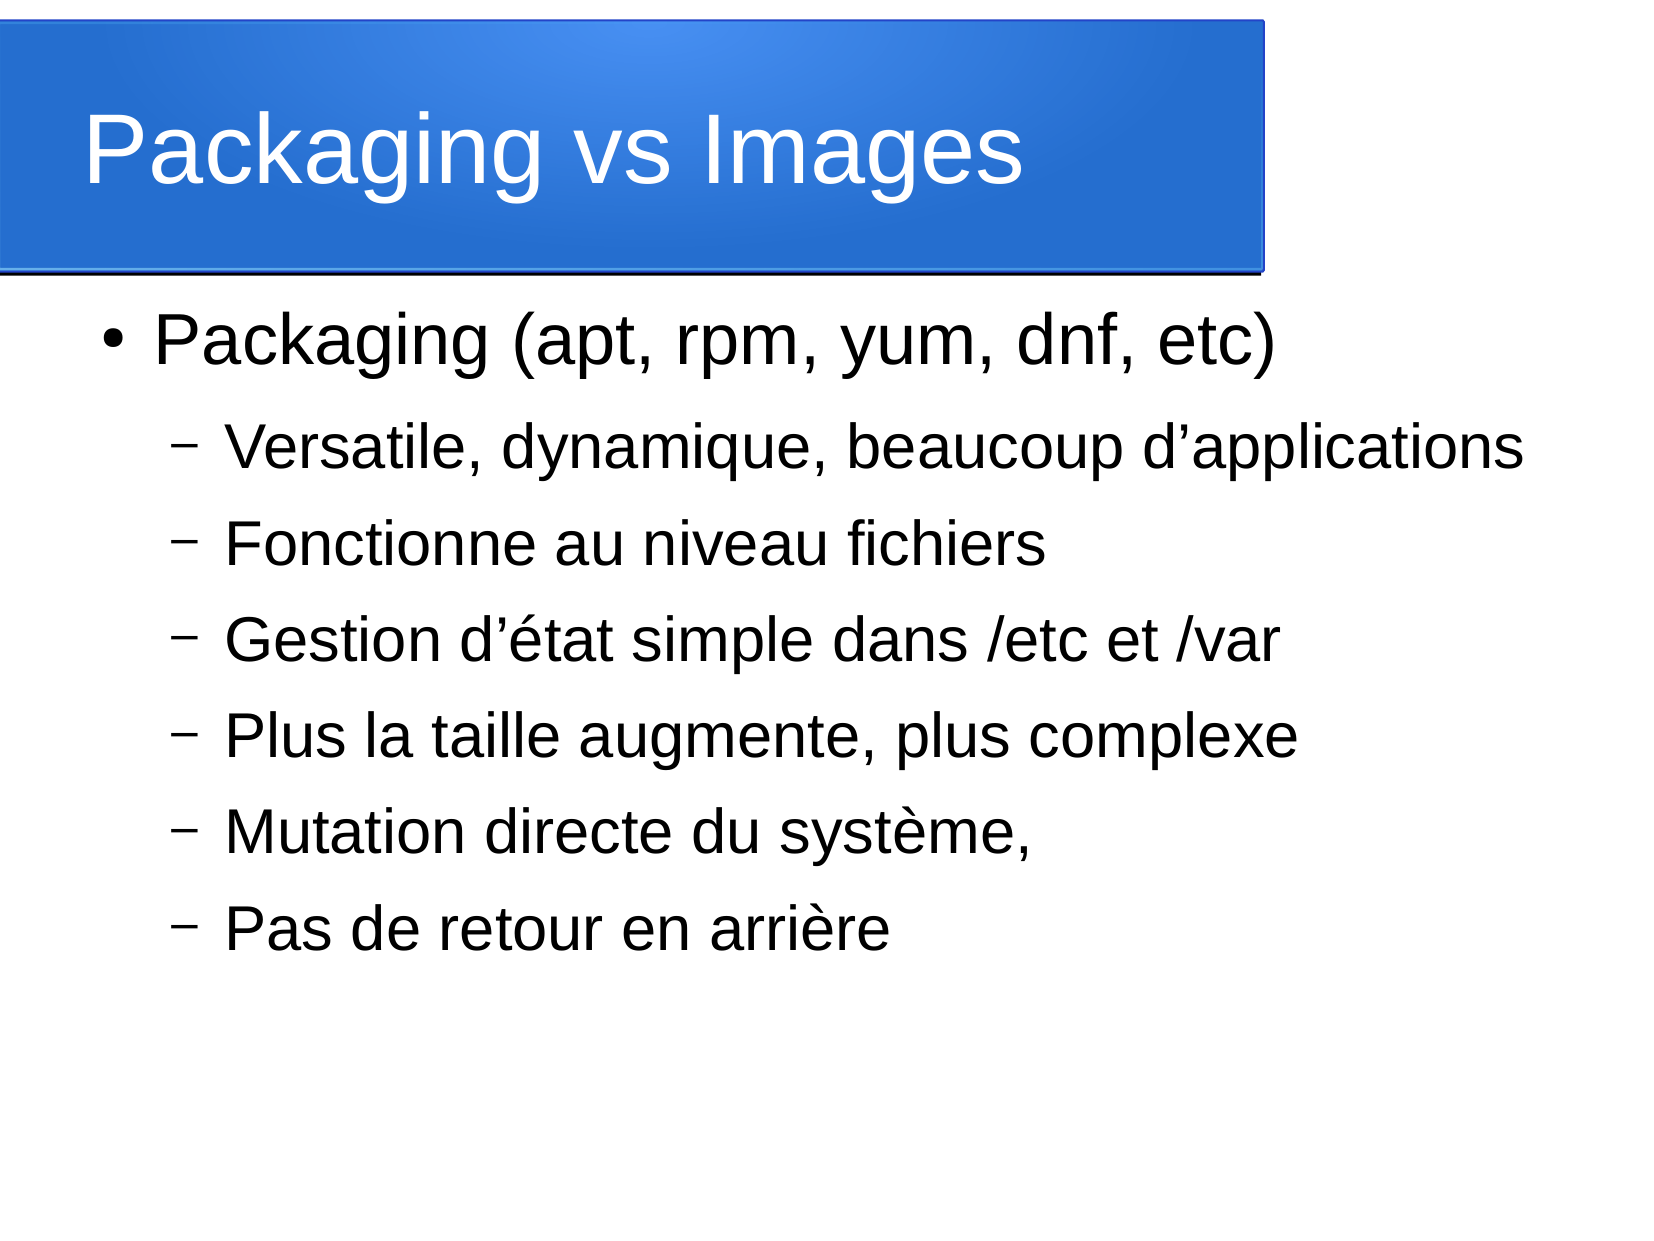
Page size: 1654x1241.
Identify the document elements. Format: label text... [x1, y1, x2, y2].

title Packaging vs Images [82, 47, 1235, 252]
list Packaging (apt, rpm, yum, dnf, etc) Versatile, dynamique, beaucoup d’applications Fonctionne au niveau fichiers Gestion d’état simple dans /etc et /var Plus la taille augmente, plus complexe Mutation directe du système, Pas de retour en arrière [82, 299, 1571, 1019]
